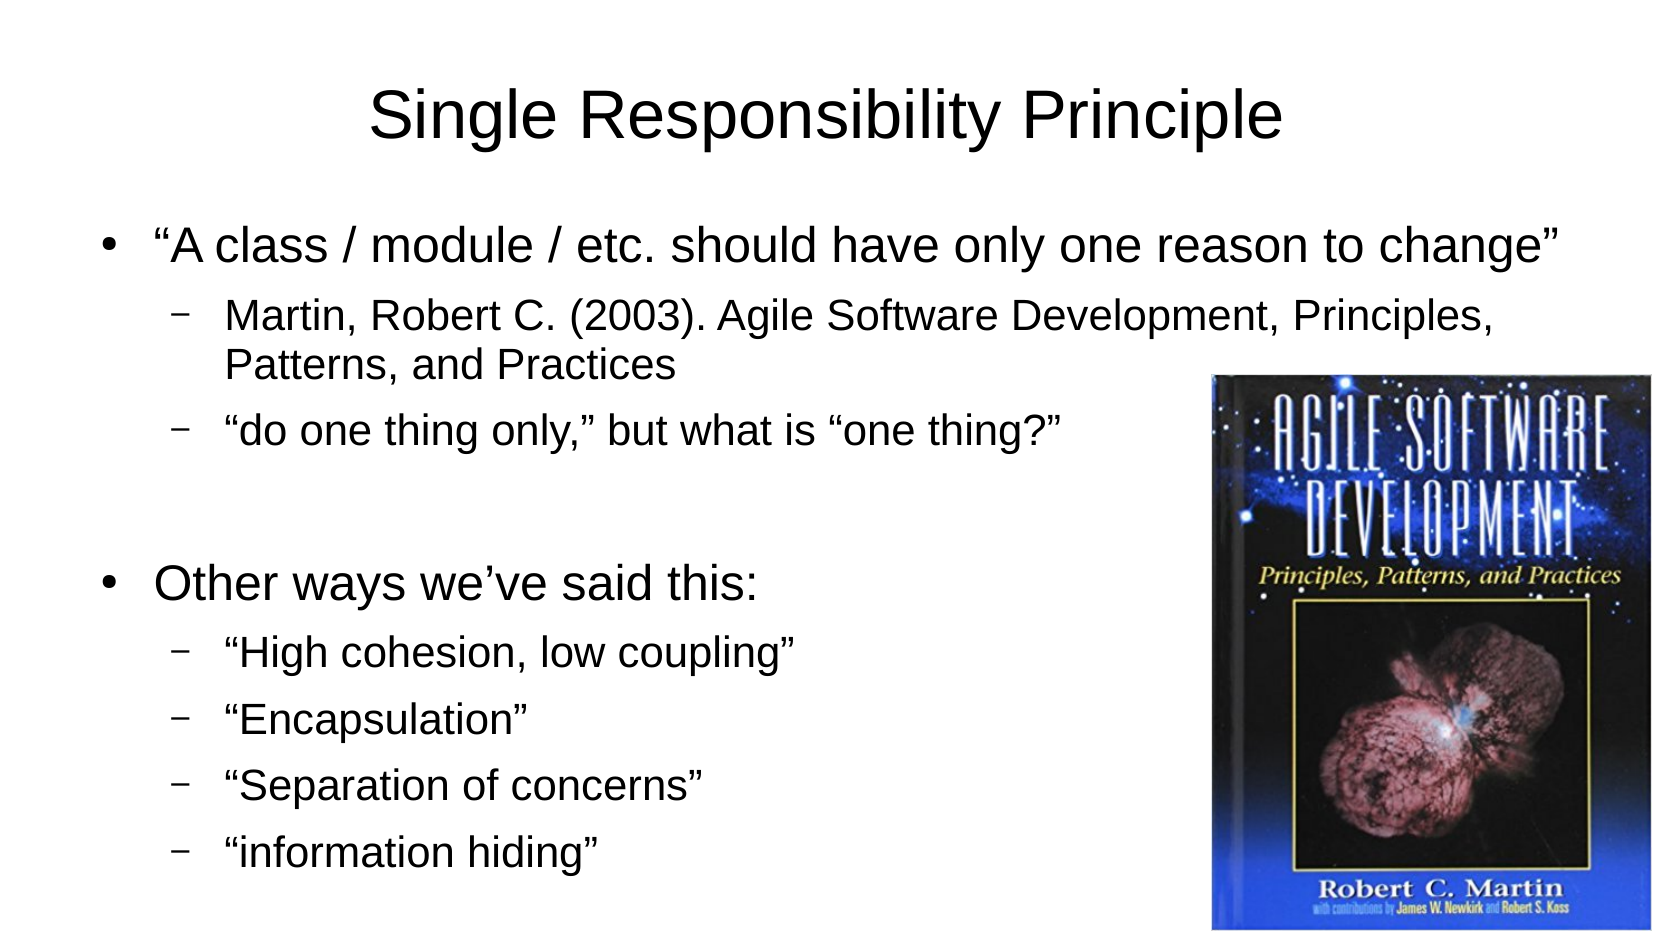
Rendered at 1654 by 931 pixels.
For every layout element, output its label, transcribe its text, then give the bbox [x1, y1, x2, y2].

picture [1211, 374, 1652, 931]
list “A class / module / etc. should have only one reason to change” Martin, Robert C. (2003). Agile Software Development, Principles, Patterns, and Practices “do one thing only,” but what is “one thing?” Other ways we’ve said this: “High cohesion, low coupling” “Encapsulation” “Separation of concerns” “information hiding” [82, 217, 1571, 886]
title Single Responsibility Principle [82, 37, 1571, 193]
